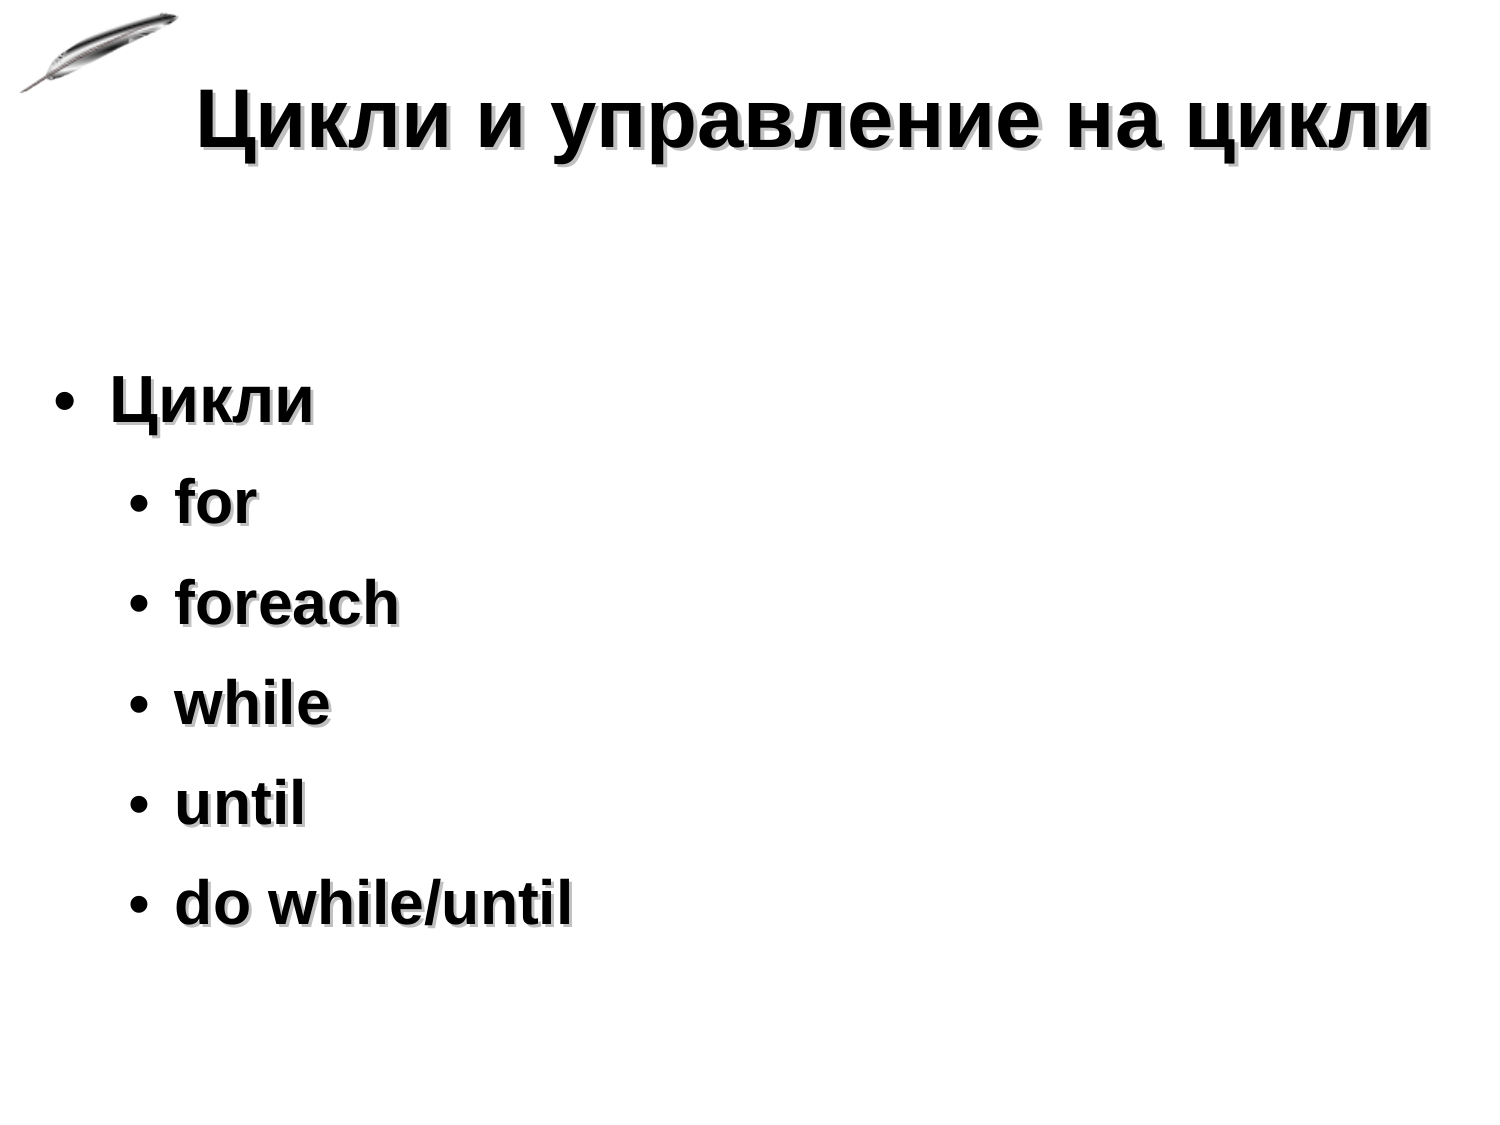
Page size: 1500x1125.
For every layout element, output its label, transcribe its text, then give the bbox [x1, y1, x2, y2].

picture [16, 11, 184, 95]
title Цикли и управление на цикли [195, 33, 1500, 212]
list Цикли for foreach while until do while/until [53, 363, 1447, 1125]
